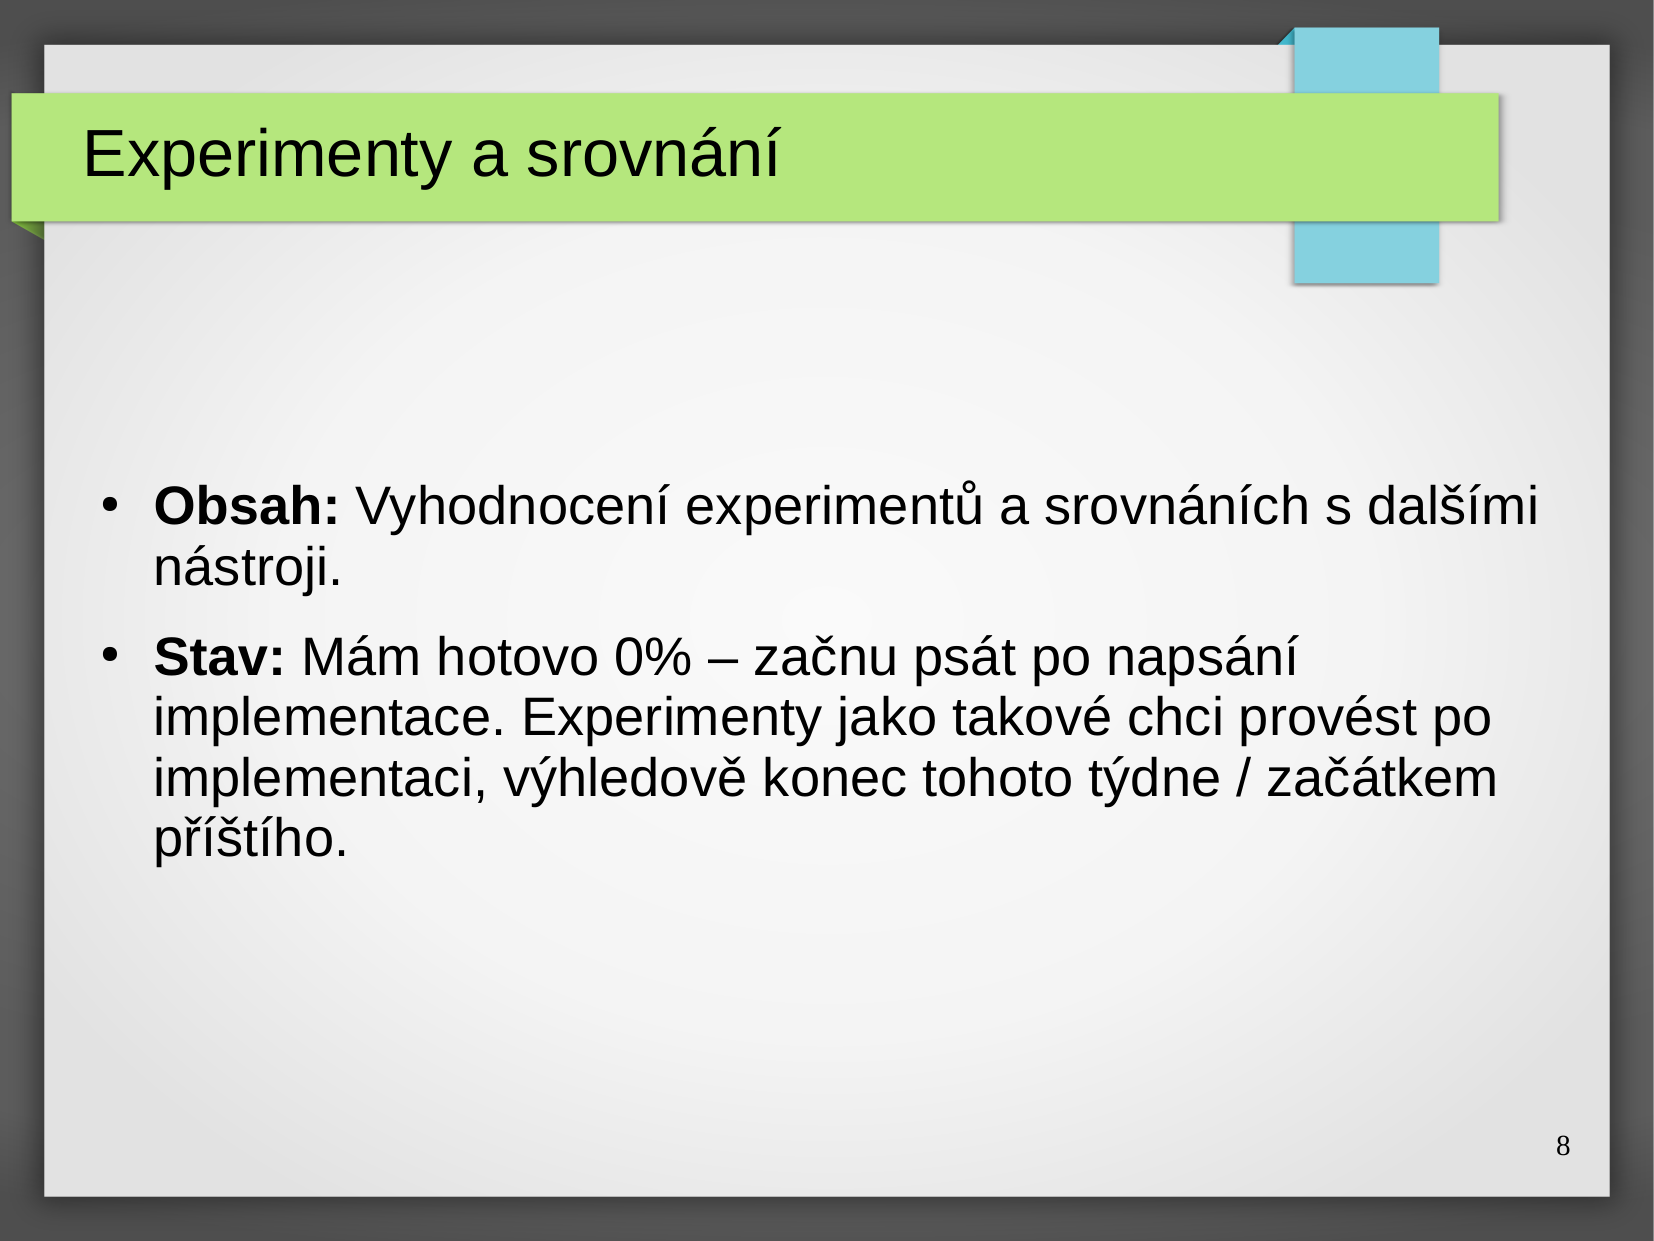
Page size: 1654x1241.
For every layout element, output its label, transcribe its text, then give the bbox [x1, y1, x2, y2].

picture [0, 0, 1654, 1241]
title Experimenty a srovnání [82, 94, 1264, 213]
list Obsah: Vyhodnocení experimentů a srovnáních s dalšími nástroji. Stav: Mám hotovo 0% – začnu psát po napsání implementace. Experimenty jako takové chci provést po implementaci, výhledově konec tohoto týdne / začátkem příštího. [82, 295, 1571, 1015]
